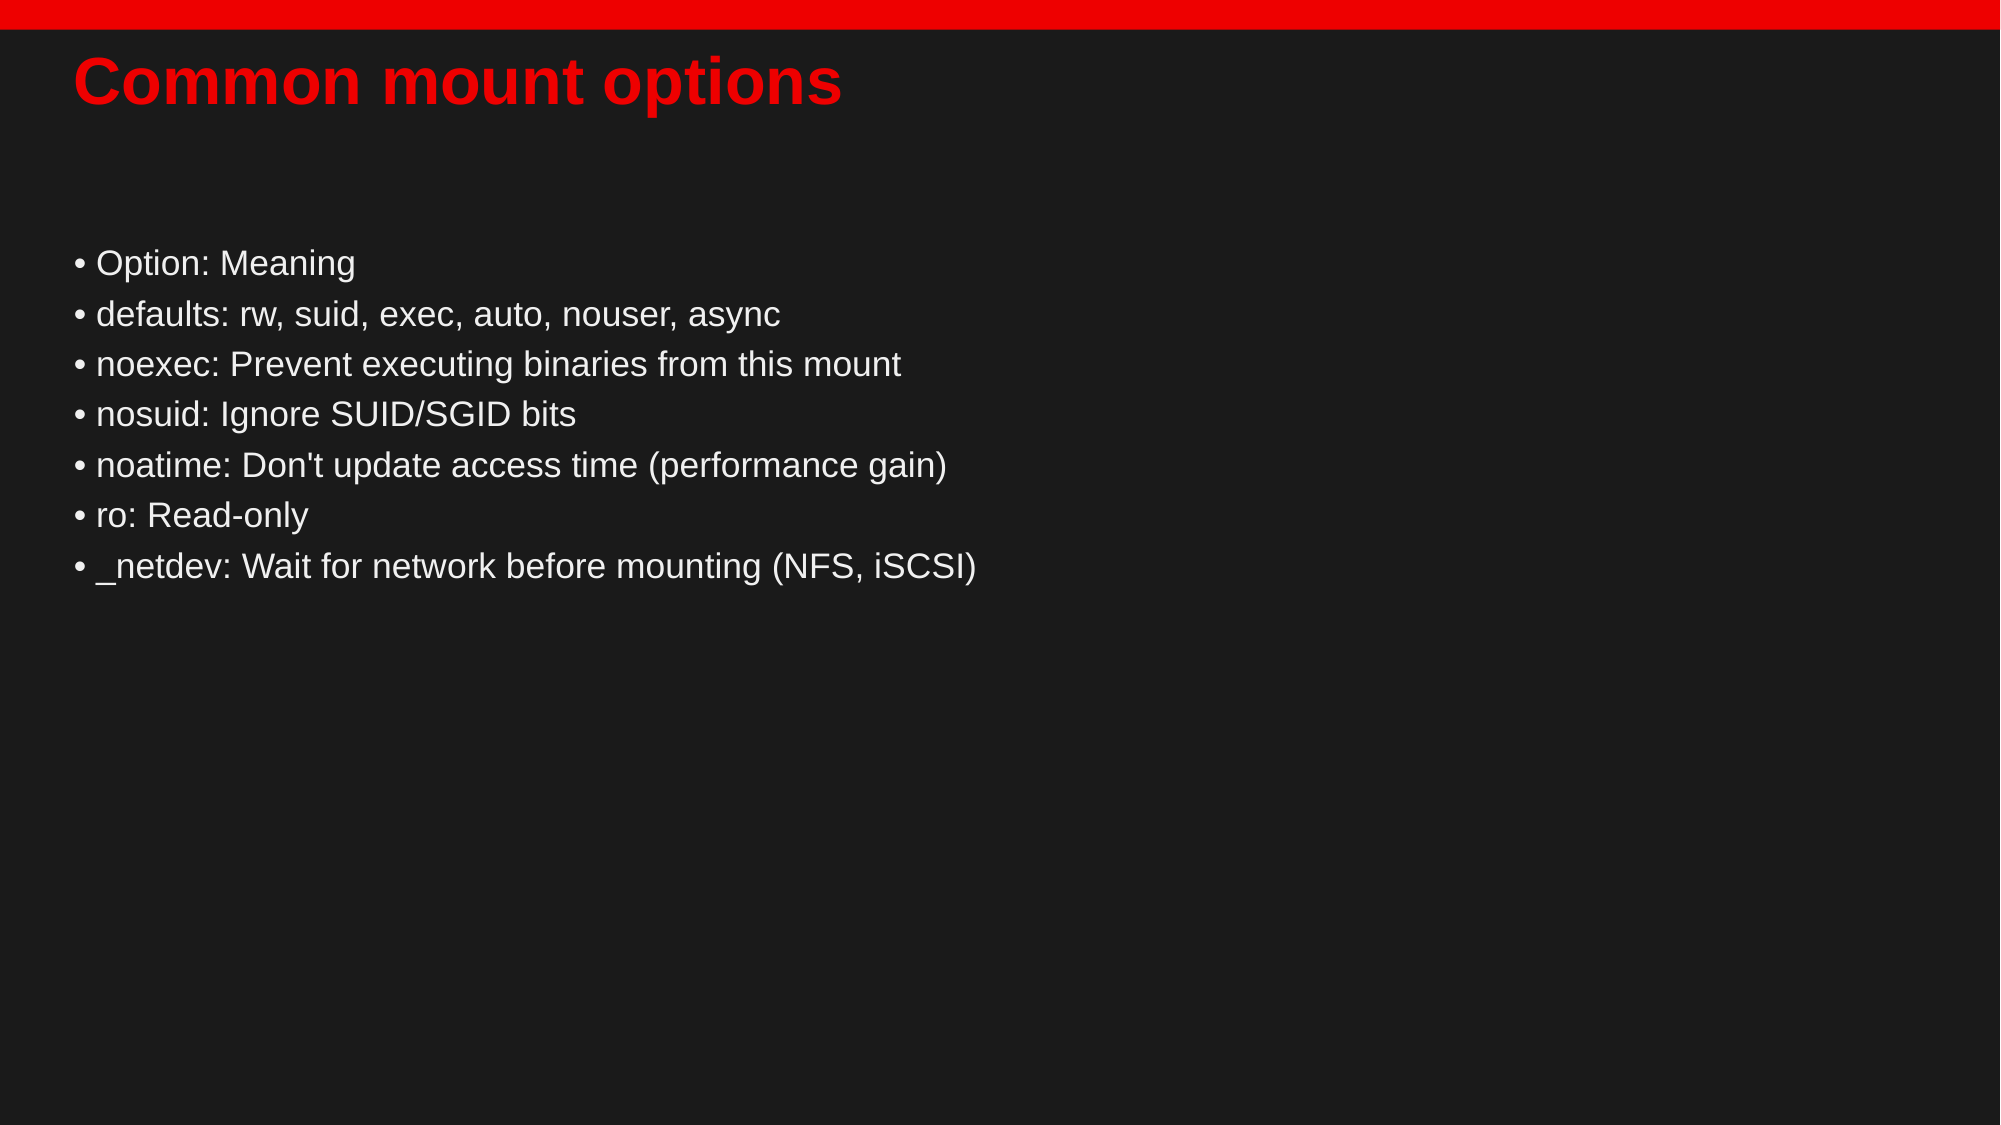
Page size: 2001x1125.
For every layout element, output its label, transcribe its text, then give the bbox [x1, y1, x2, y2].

text_box [0, 0, 2001, 30]
text_box • Option: Meaning • defaults: rw, suid, exec, auto, nouser, async • noexec: Prevent executing binaries from this mount • nosuid: Ignore SUID/SGID bits • noatime: Don't update access time (performance gain) • ro: Read-only • _netdev: Wait for network before mounting (NFS, iSCSI) [59, 236, 1942, 1037]
text_box Common mount options [59, 36, 1942, 208]
